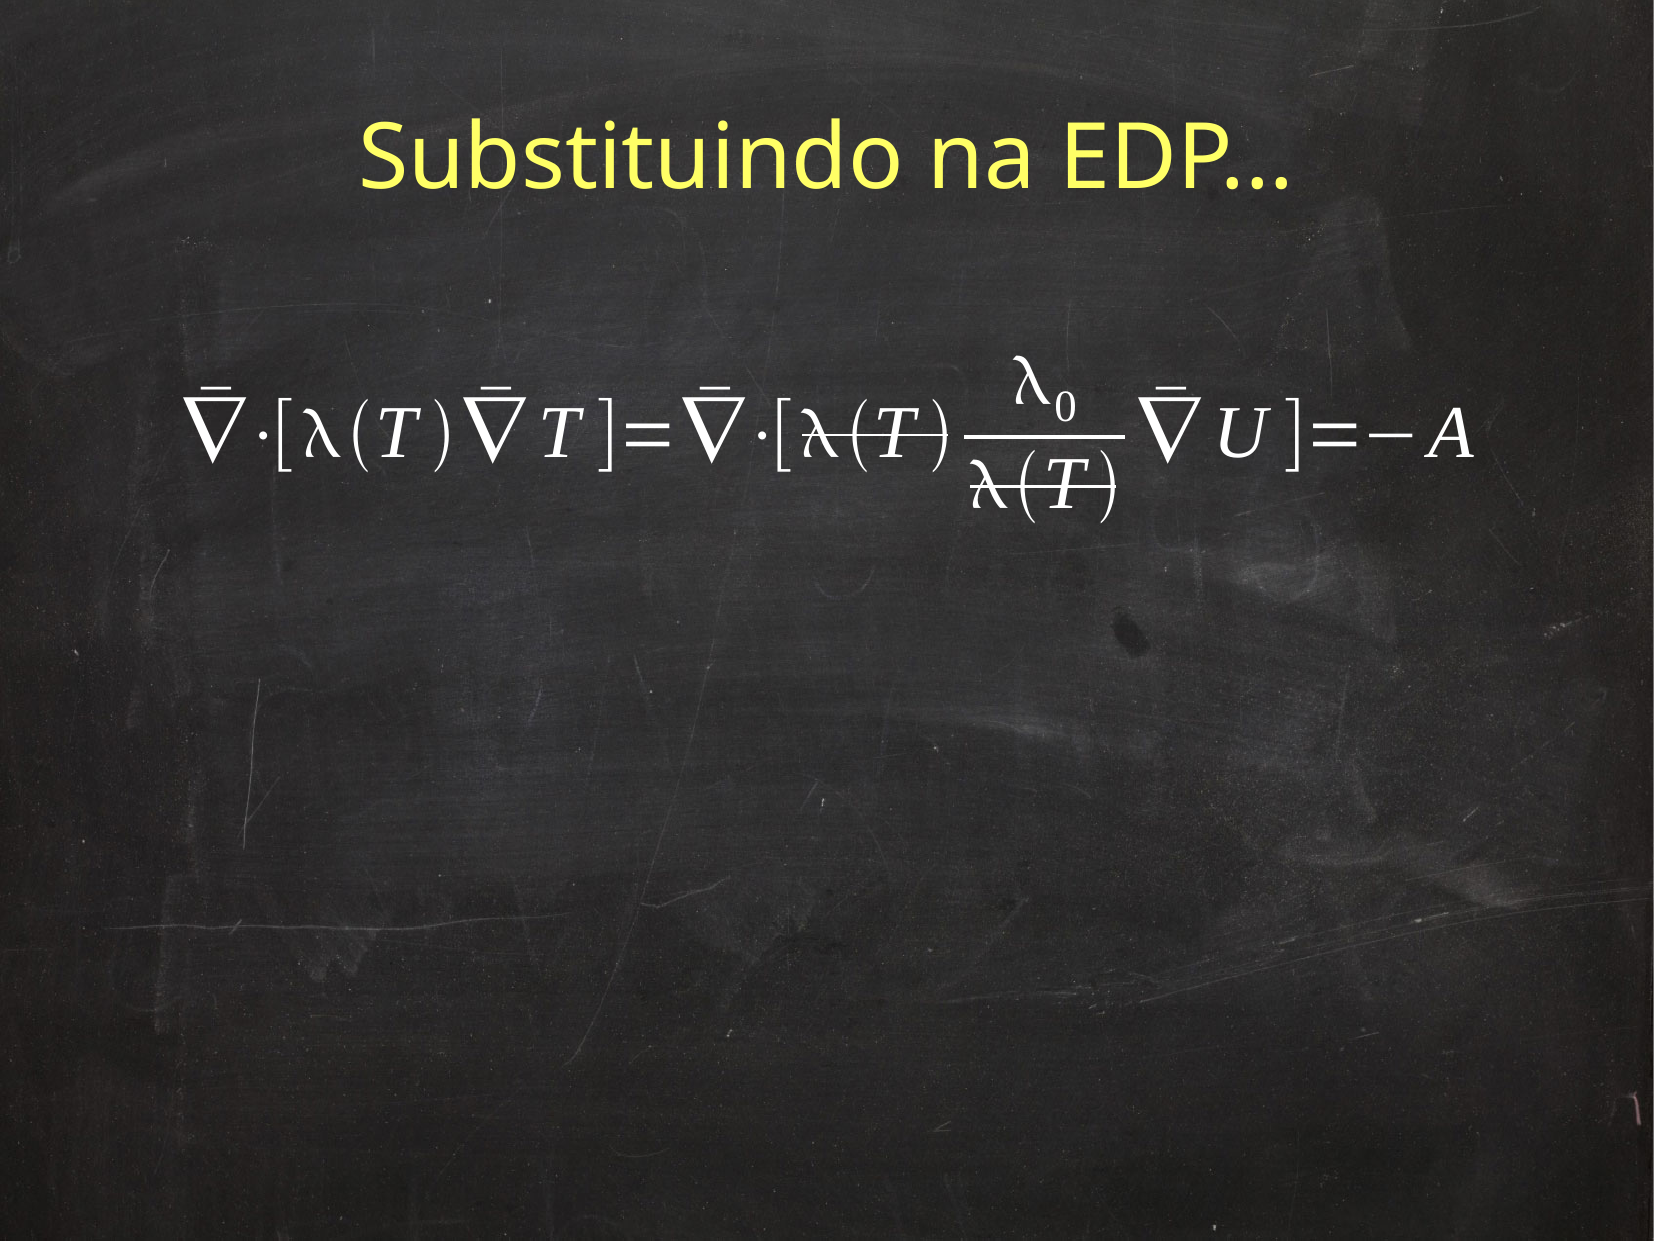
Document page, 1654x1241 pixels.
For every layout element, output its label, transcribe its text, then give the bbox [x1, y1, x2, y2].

chart [174, 337, 1480, 528]
picture [0, 0, 1654, 1241]
title Substituindo na EDP... [82, 56, 1571, 250]
